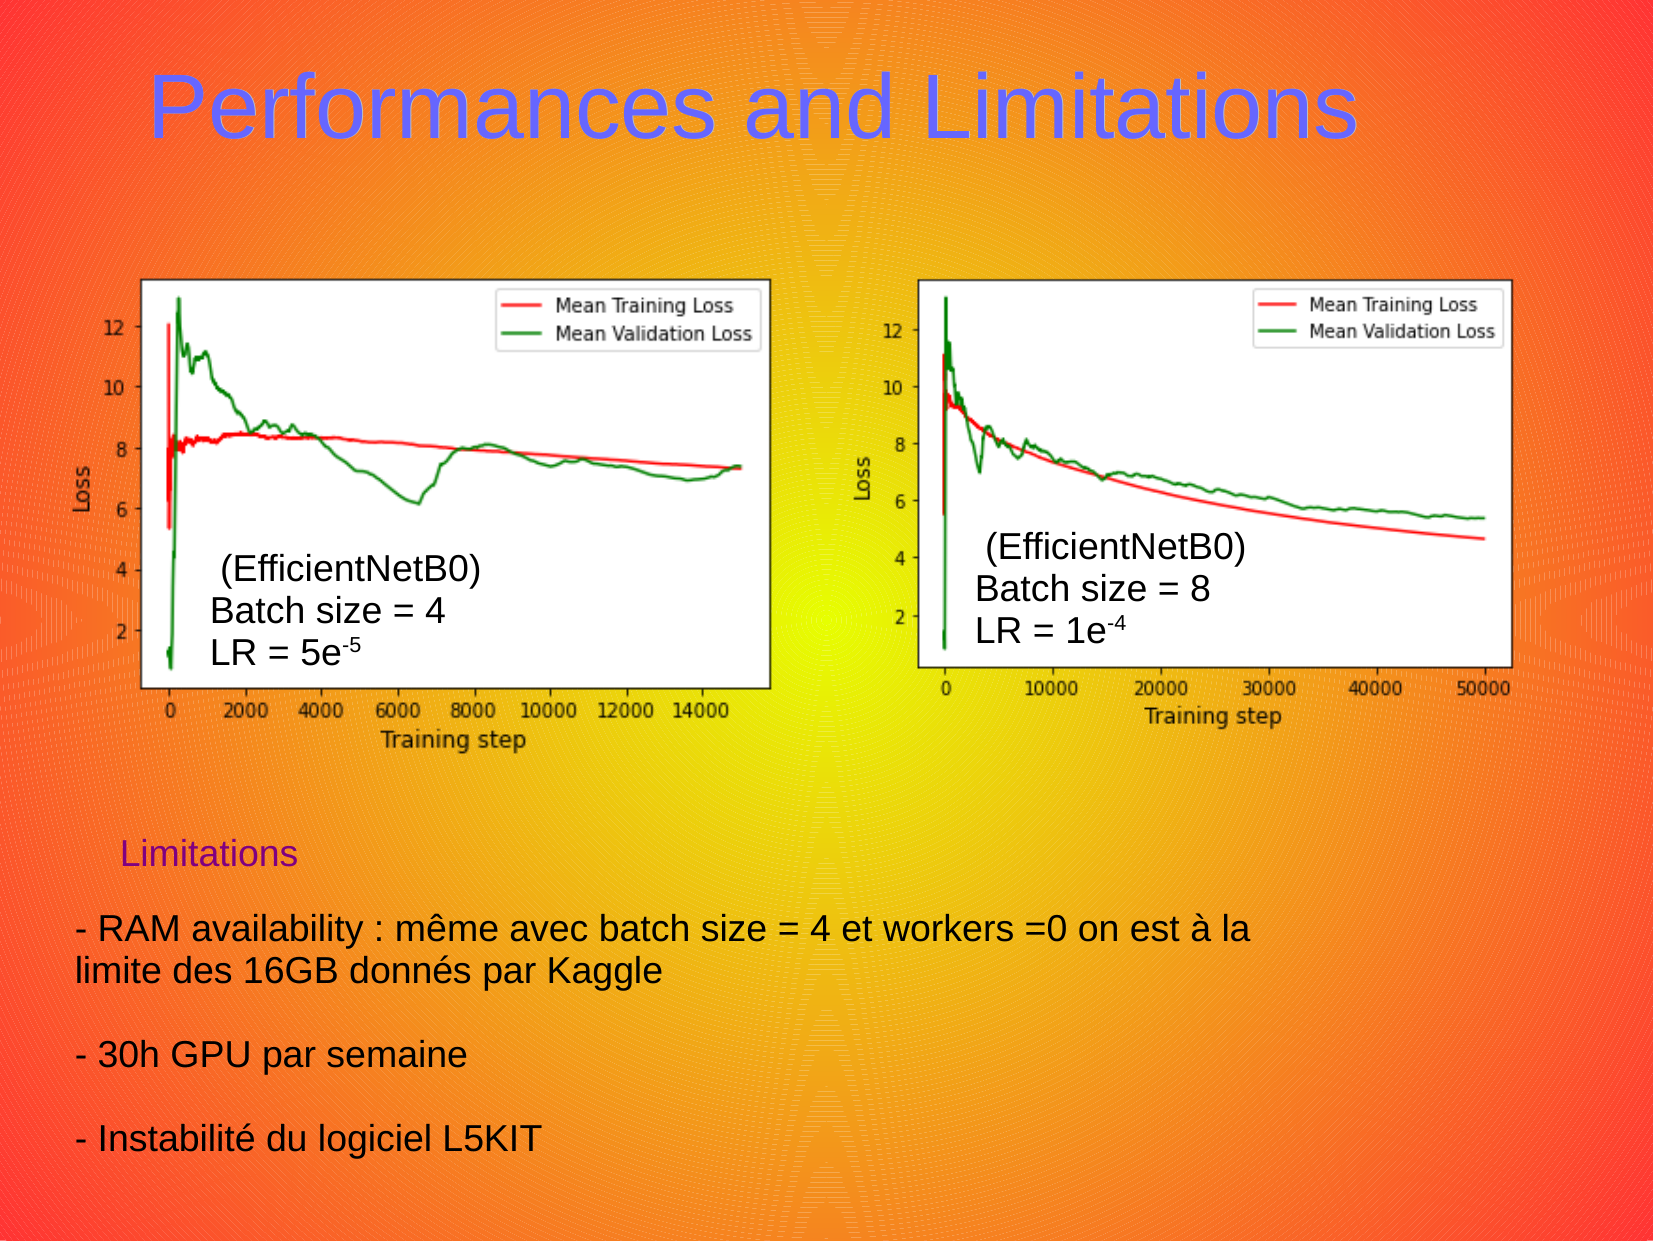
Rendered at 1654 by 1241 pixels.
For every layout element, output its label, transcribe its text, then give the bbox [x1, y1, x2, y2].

text_box (EfficientNetB0) Batch size = 4 LR = 5e-5 [195, 540, 601, 683]
text_box Limitations [105, 825, 436, 882]
text_box (EfficientNetB0) Batch size = 8 LR = 1e-4 [960, 517, 1366, 661]
text_box - RAM availability : même avec batch size = 4 et workers =0 on est à la limite des 16GB donnés par Kaggle - 30h GPU par semaine - Instabilité du logiciel L5KIT [60, 900, 1291, 1209]
title Performances and Limitations [147, 2, 1636, 211]
picture [58, 268, 781, 766]
picture [840, 269, 1524, 740]
